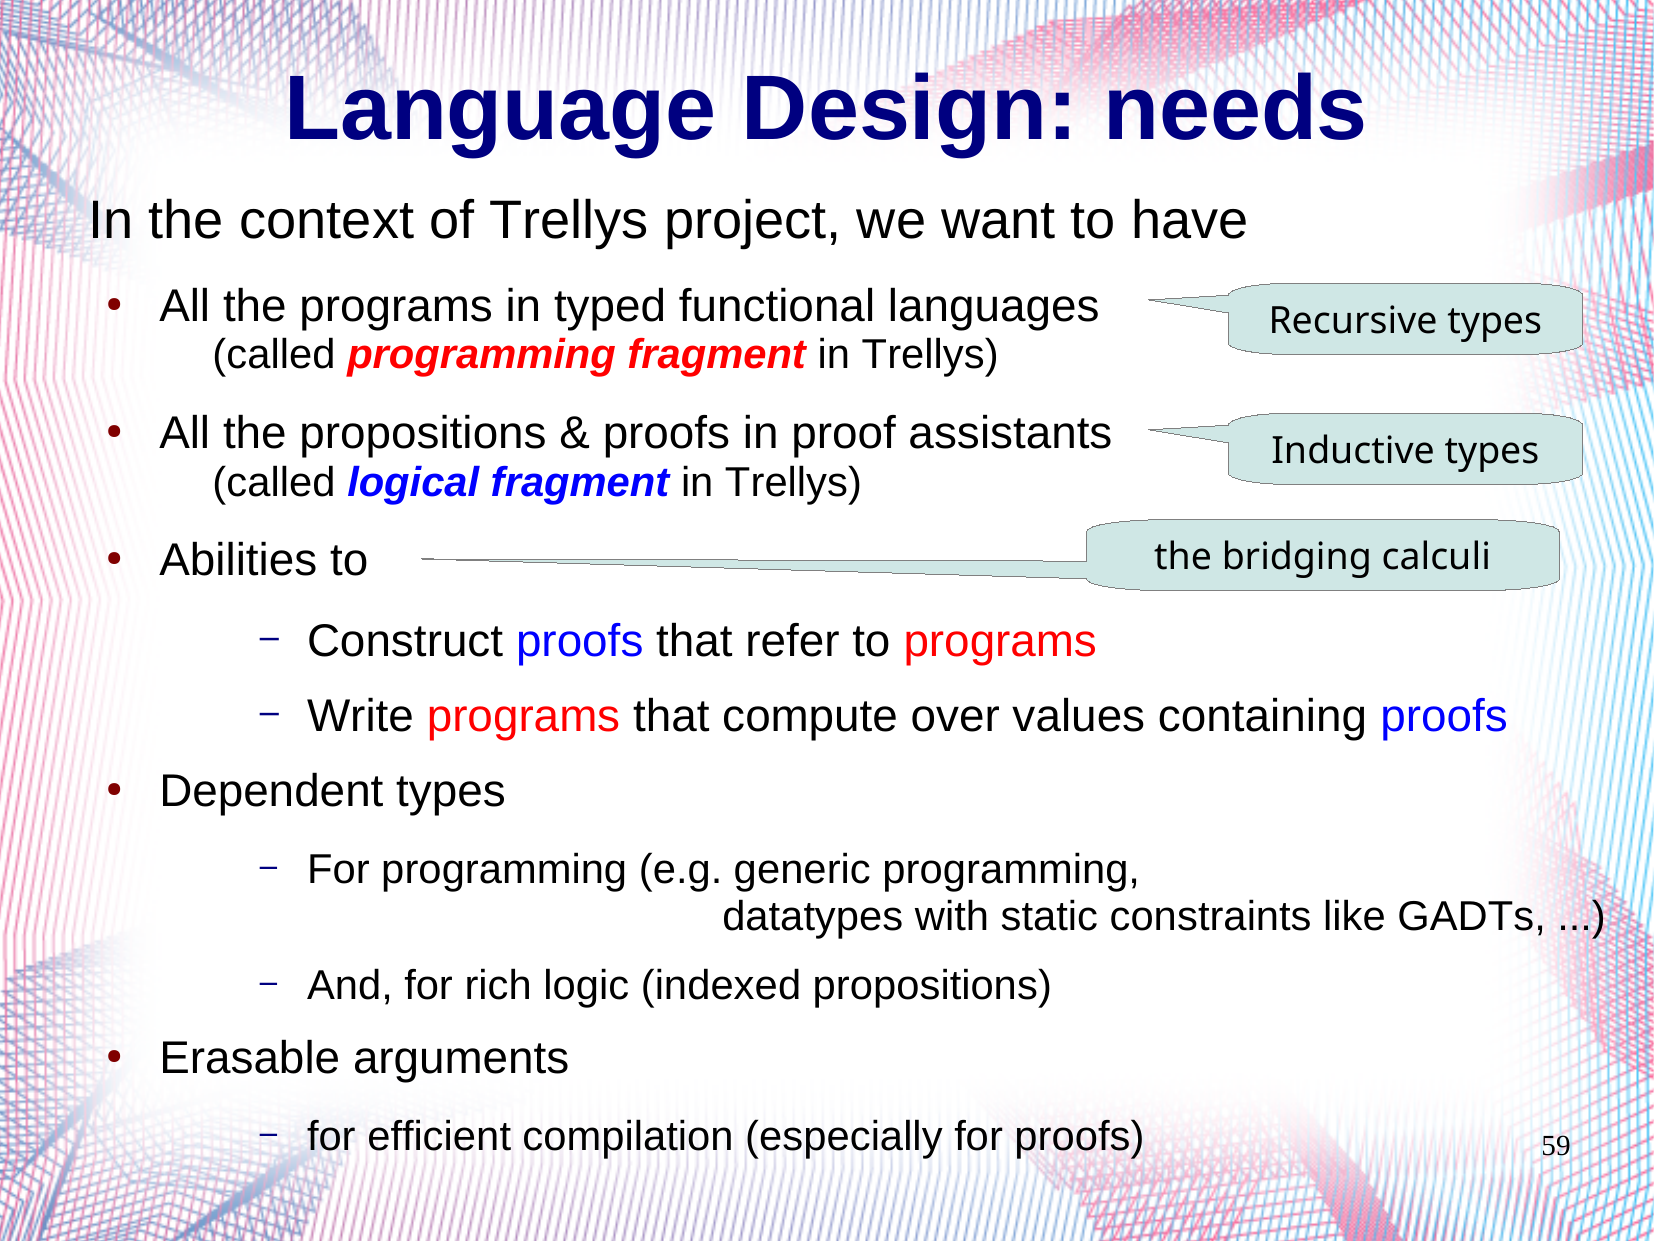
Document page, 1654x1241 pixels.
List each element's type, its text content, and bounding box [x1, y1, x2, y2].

title Language Design: needs [82, 49, 1571, 166]
text_box the bridging calculi [421, 519, 1560, 591]
picture [0, 0, 1654, 1241]
text_box Recursive types [1148, 283, 1583, 355]
list In the context of Trellys project, we want to have All the programs in typed functional languages (called programming fragment in Trellys) All the propositions & proofs in proof assistants (called logical fragment in Trellys) Abilities to Construct proofs that refer to programs Write programs that compute over values containing proofs Dependent types For programming (e.g. generic programming, datatypes with static constraints like GADTs, ...) And, for rich logic (indexed propositions) Erasable arguments for efficient compilation (especially for proofs) [70, 189, 1630, 1160]
text_box Inductive types [1148, 413, 1583, 485]
